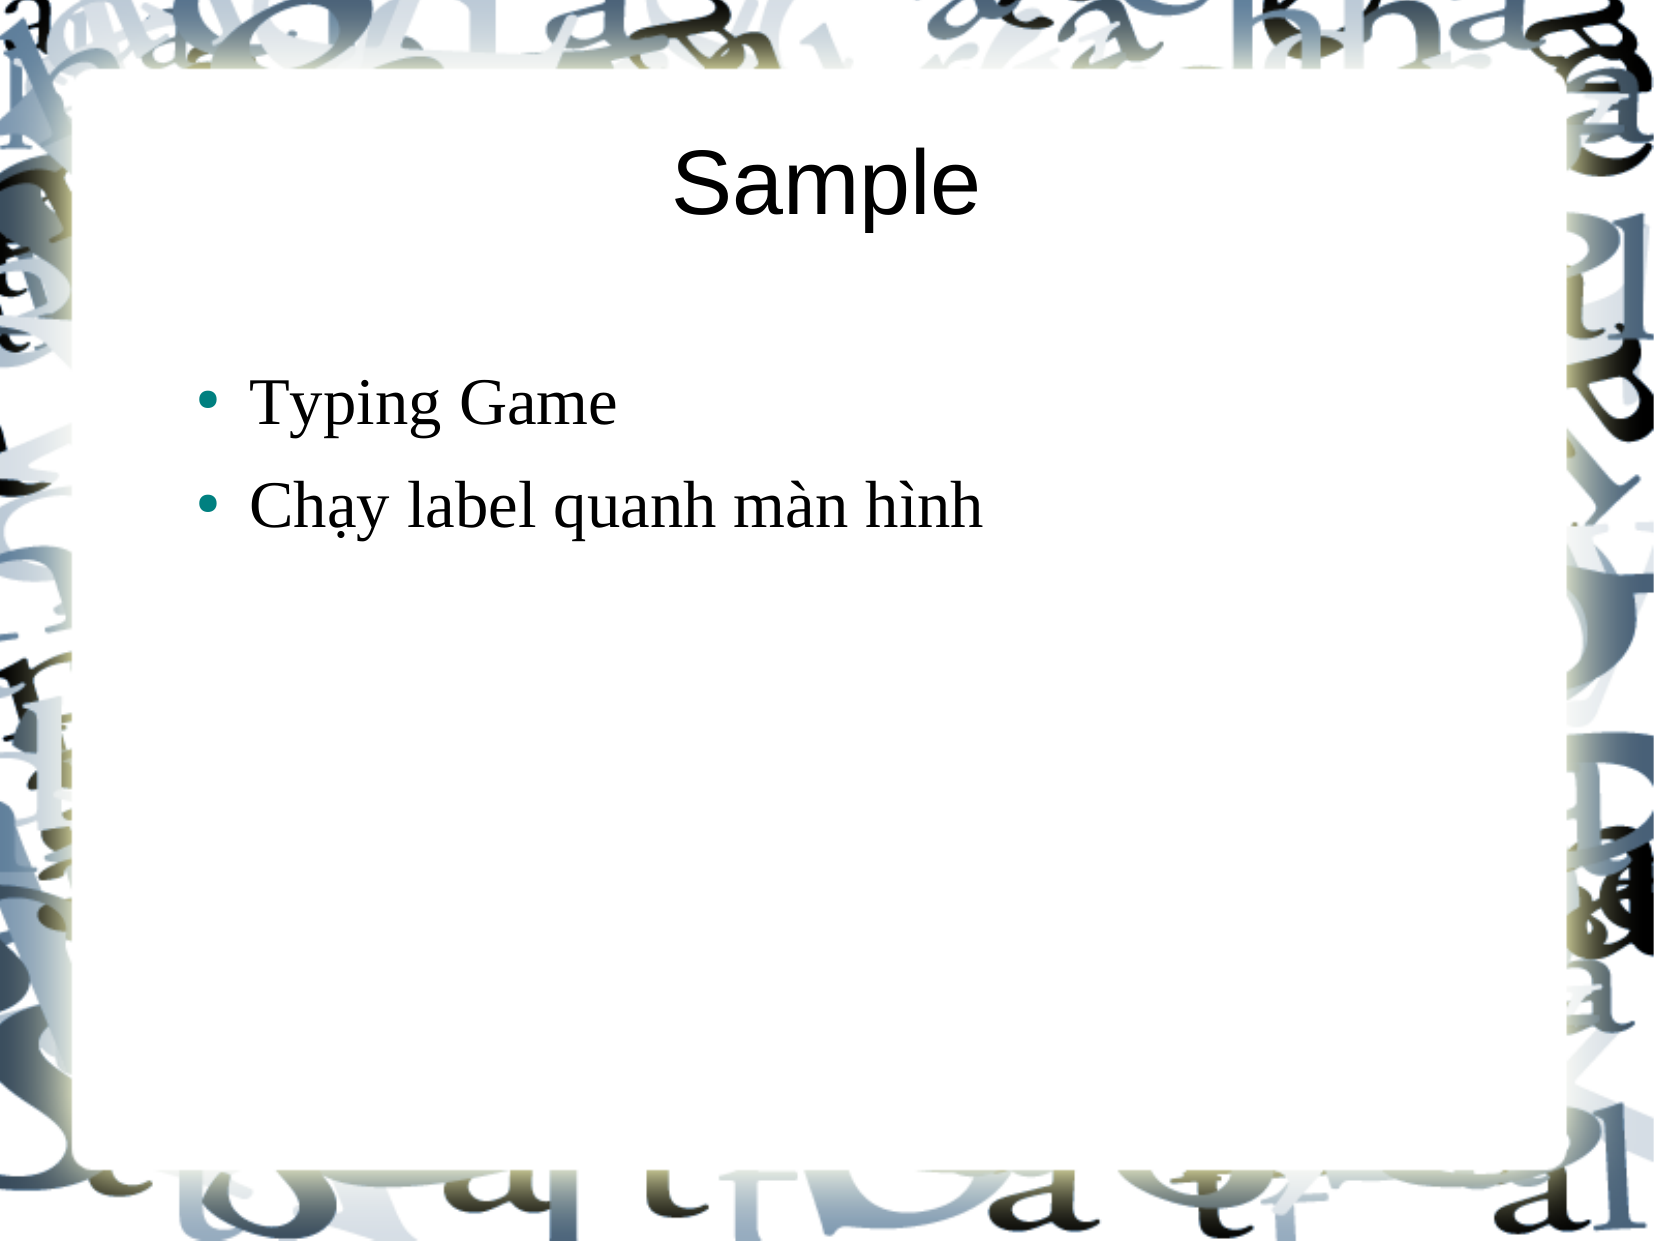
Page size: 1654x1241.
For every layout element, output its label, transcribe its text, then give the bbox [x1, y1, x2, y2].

list Typing Game Chạy label quanh màn hình [178, 364, 1570, 1147]
picture [0, 0, 1654, 1241]
title Sample [82, 78, 1571, 287]
